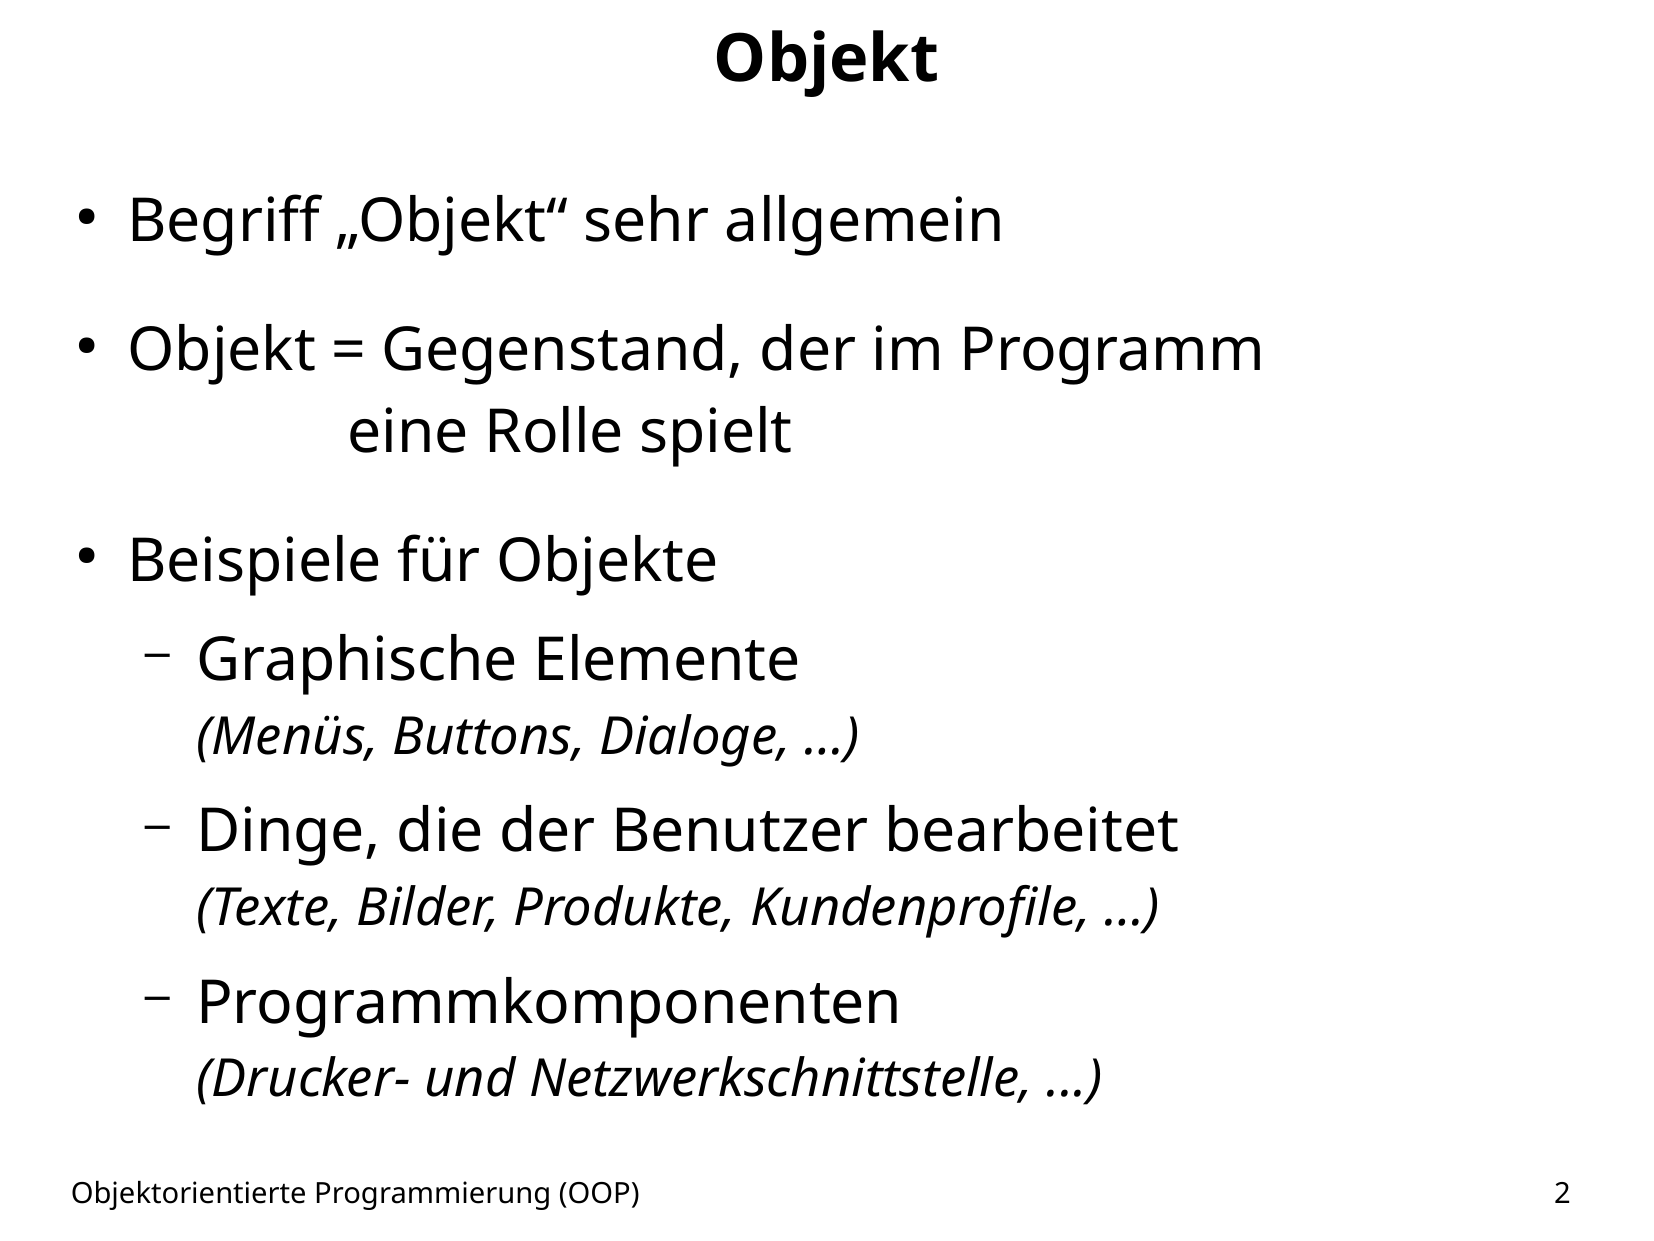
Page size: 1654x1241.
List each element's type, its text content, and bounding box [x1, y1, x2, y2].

title Objekt [0, 5, 1654, 107]
list Begriff „Objekt“ sehr allgemein Objekt = Gegenstand, der im Programm eine Rolle spielt Beispiele für Objekte Graphische Elemente (Menüs, Buttons, Dialoge, …) Dinge, die der Benutzer bearbeitet (Texte, Bilder, Produkte, Kundenprofile, …) Programmkomponenten (Drucker- und Netzwerkschnittstelle, ...) [59, 177, 1607, 1123]
